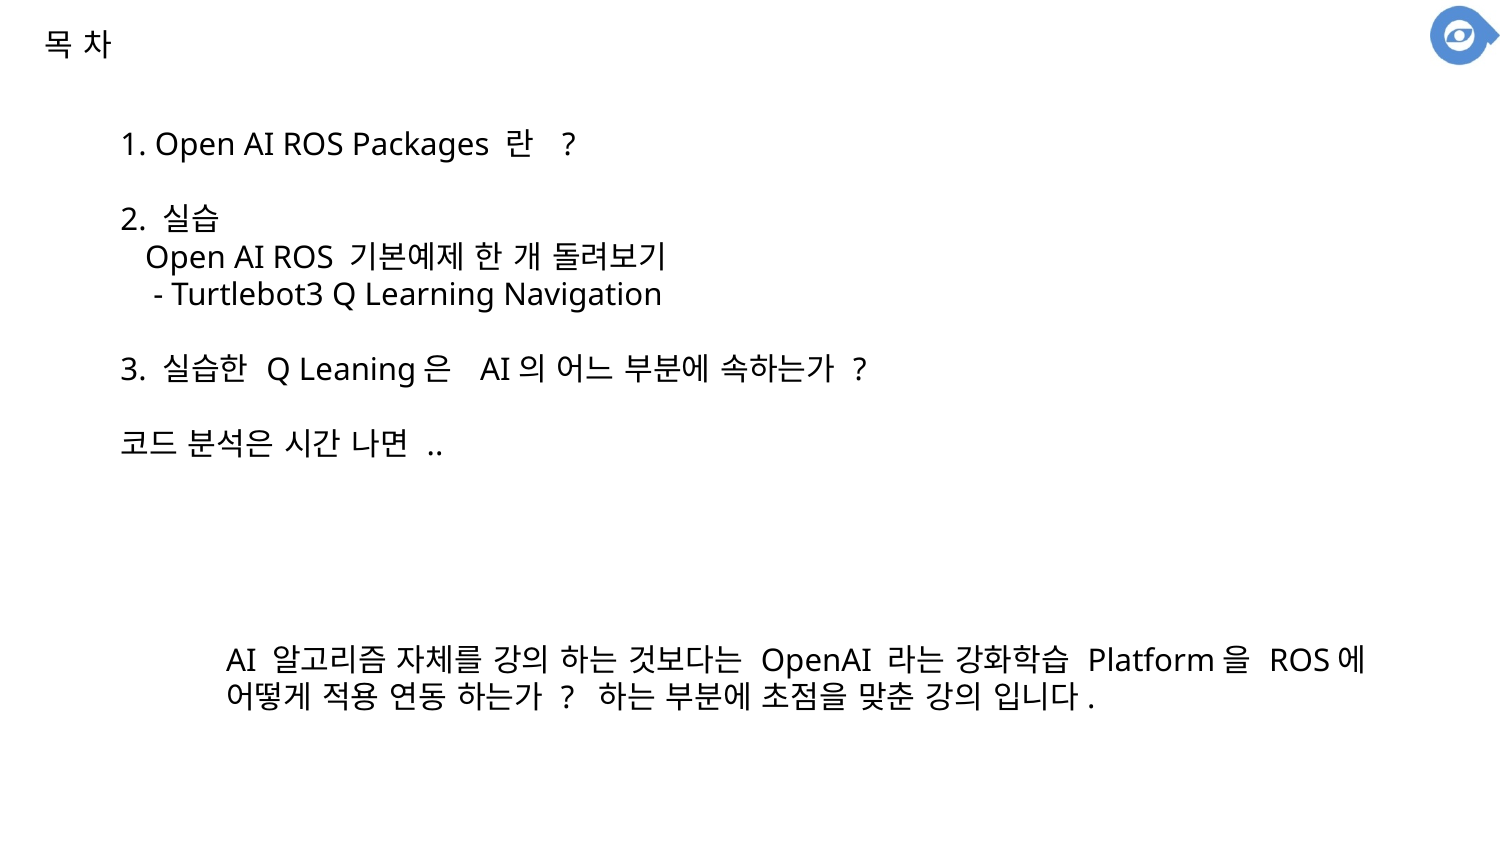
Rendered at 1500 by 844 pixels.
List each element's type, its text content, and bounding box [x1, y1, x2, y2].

text_box 목 차 [29, 18, 420, 71]
text_box AI 알고리즘 자체를 강의 하는 것보다는 OpenAI 라는 강화학습 Platform을 ROS에 어떻게 적용 연동 하는가 ? 하는 부분에 초점을 맞춘 강의 입니다. [210, 632, 1418, 727]
picture [1430, 0, 1500, 70]
text_box 1. Open AI ROS Packages 란 ? 2. 실습 Open AI ROS 기본예제 한 개 돌려보기 - Turtlebot3 Q Learning Navigation 3. 실습한 Q Leaning은 AI의 어느 부분에 속하는가 ? 코드 분석은 시간 나면 .. [105, 117, 1184, 598]
